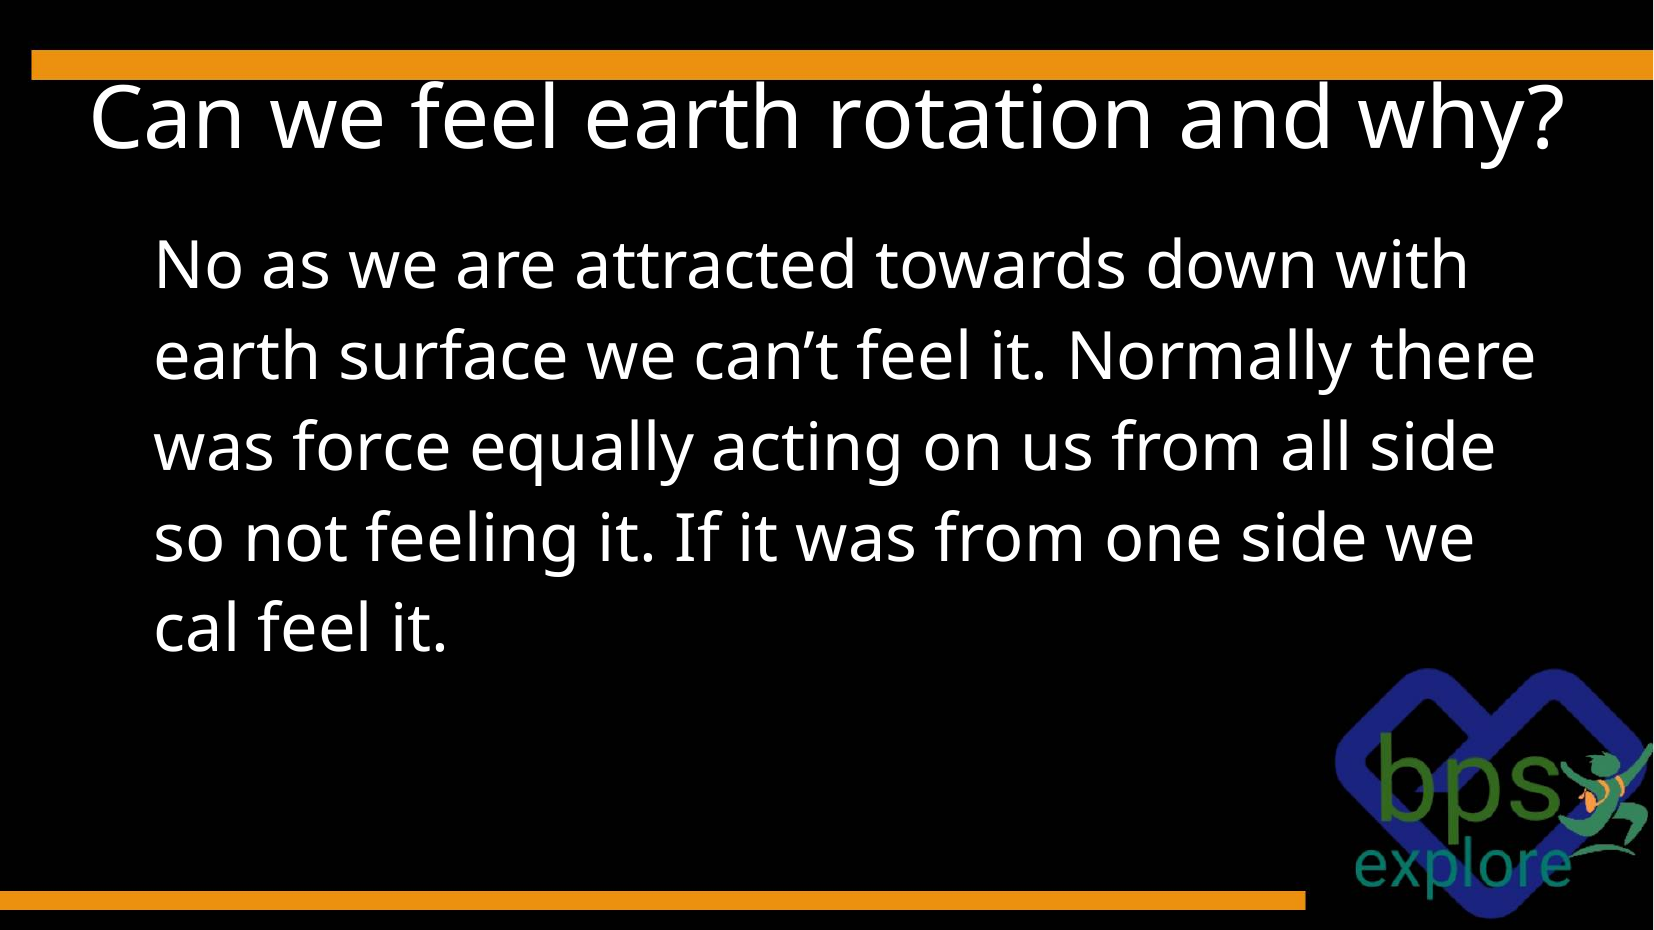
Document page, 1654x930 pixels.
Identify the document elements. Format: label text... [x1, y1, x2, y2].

title Can we feel earth rotation and why? [82, 37, 1571, 193]
picture [0, 0, 1654, 930]
list No as we are attracted towards down with earth surface we can’t feel it. Normally there was force equally acting on us from all side so not feeling it. If it was from one side we cal feel it. [82, 217, 1571, 757]
